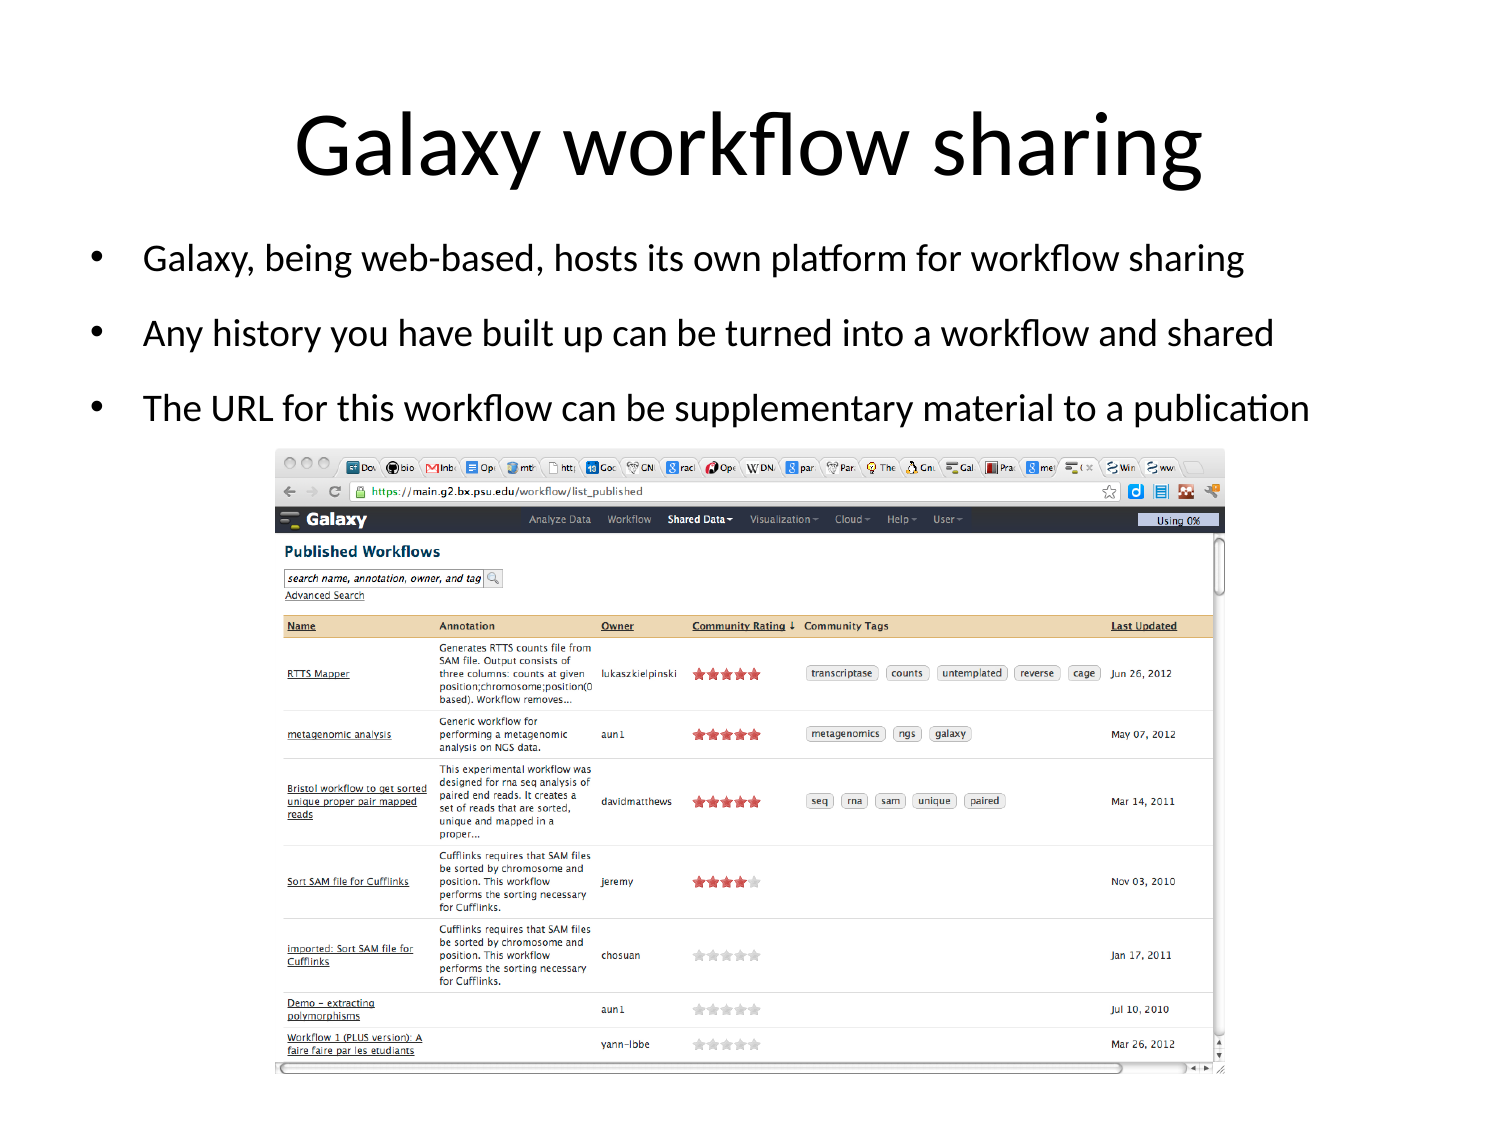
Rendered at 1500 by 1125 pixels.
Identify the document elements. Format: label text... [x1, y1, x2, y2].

list Galaxy, being web-based, hosts its own platform for workflow sharing Any history you have built up can be turned into a workflow and shared The URL for this workflow can be supplementary material to a publication [75, 224, 1438, 438]
picture [275, 448, 1225, 1074]
title Galaxy workflow sharing [75, 45, 1425, 224]
